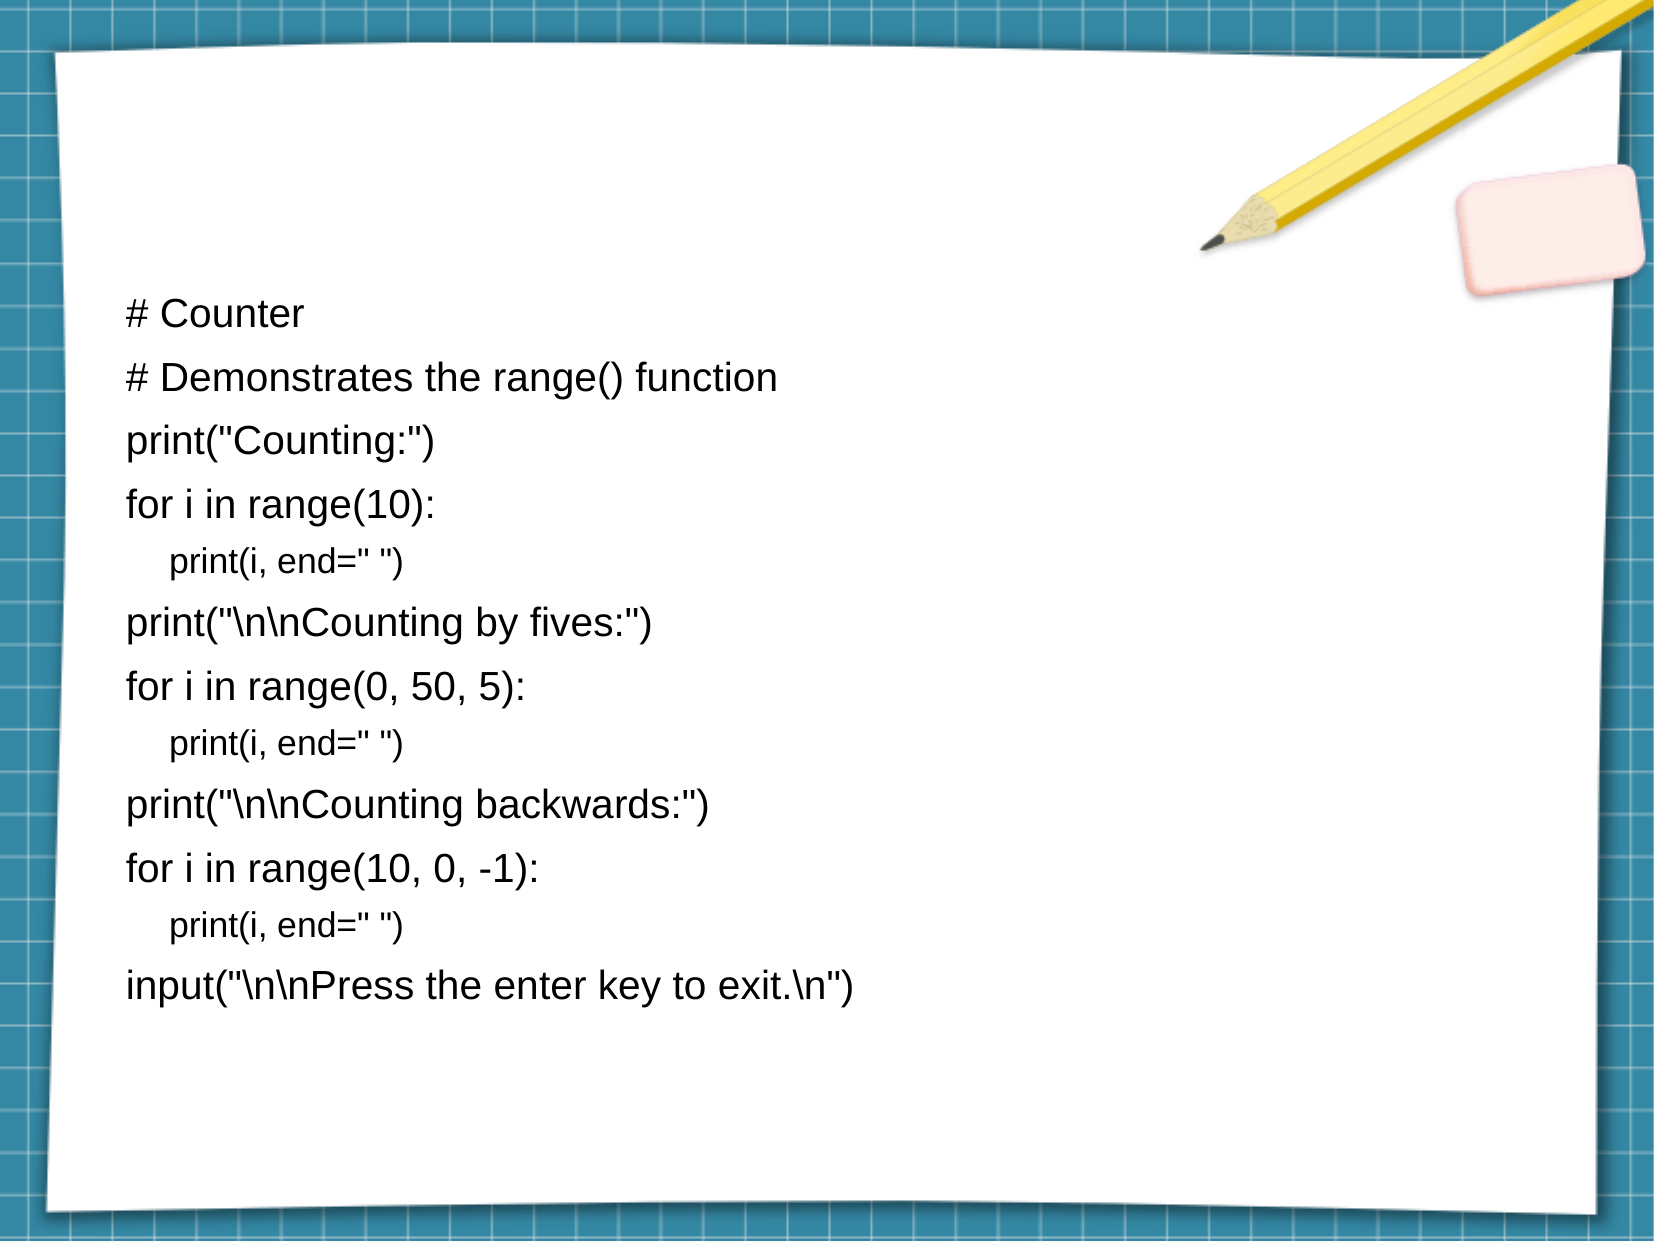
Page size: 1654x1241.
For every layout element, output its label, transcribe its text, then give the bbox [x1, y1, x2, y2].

list # Counter # Demonstrates the range() function print("Counting:") for i in range(10): print(i, end=" ") print("\n\nCounting by fives:") for i in range(0, 50, 5): print(i, end=" ") print("\n\nCounting backwards:") for i in range(10, 0, -1): print(i, end=" ") input("\n\nPress the enter key to exit.\n") [82, 290, 1571, 1010]
picture [0, 0, 1654, 1241]
